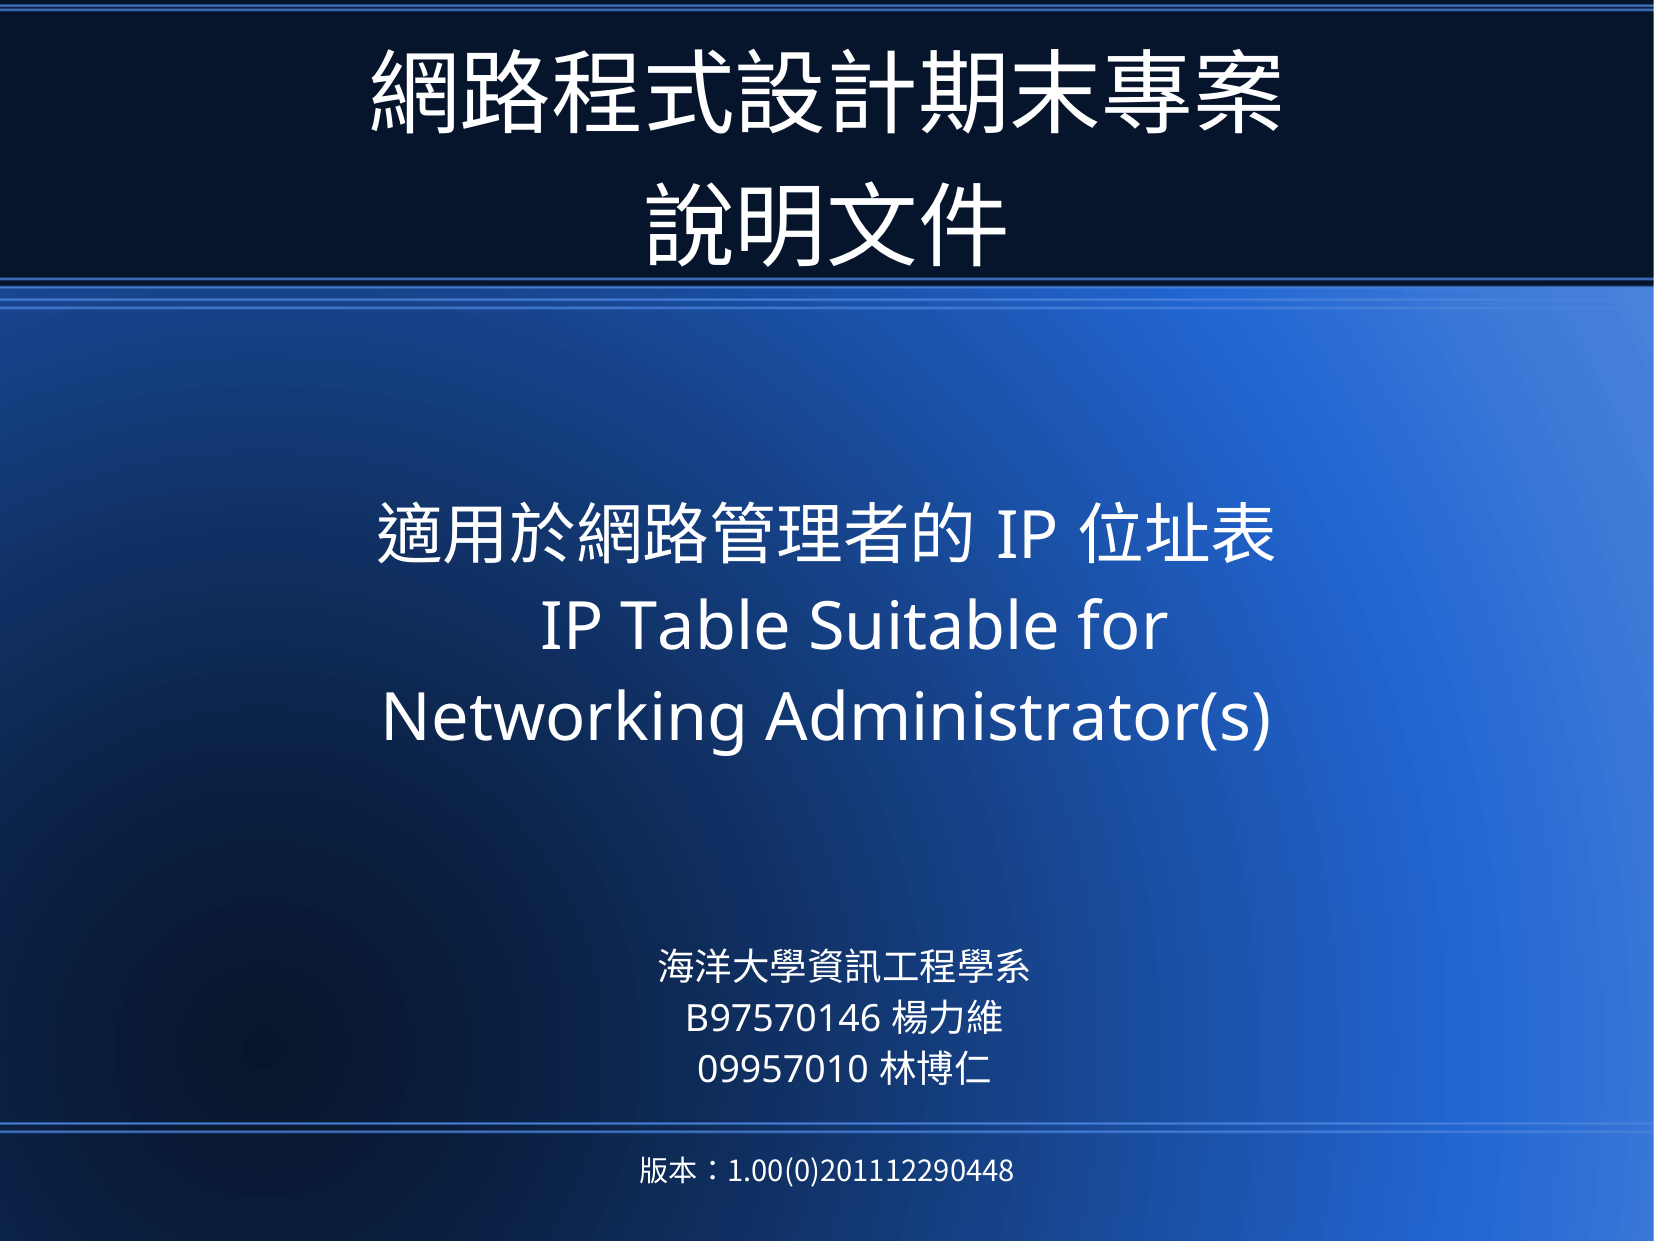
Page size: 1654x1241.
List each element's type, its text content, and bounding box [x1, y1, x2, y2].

subtitle 適用於網路管理者的IP位址表 IP Table Suitable for Networking Administrator(s) [295, 500, 1359, 740]
title 網路程式設計期末專案 說明文件 [82, 29, 1571, 277]
picture [0, 0, 1654, 1241]
text_box 海洋大學資訊工程學系 B97570146楊力維 09957010林博仁 [377, 933, 1312, 1100]
